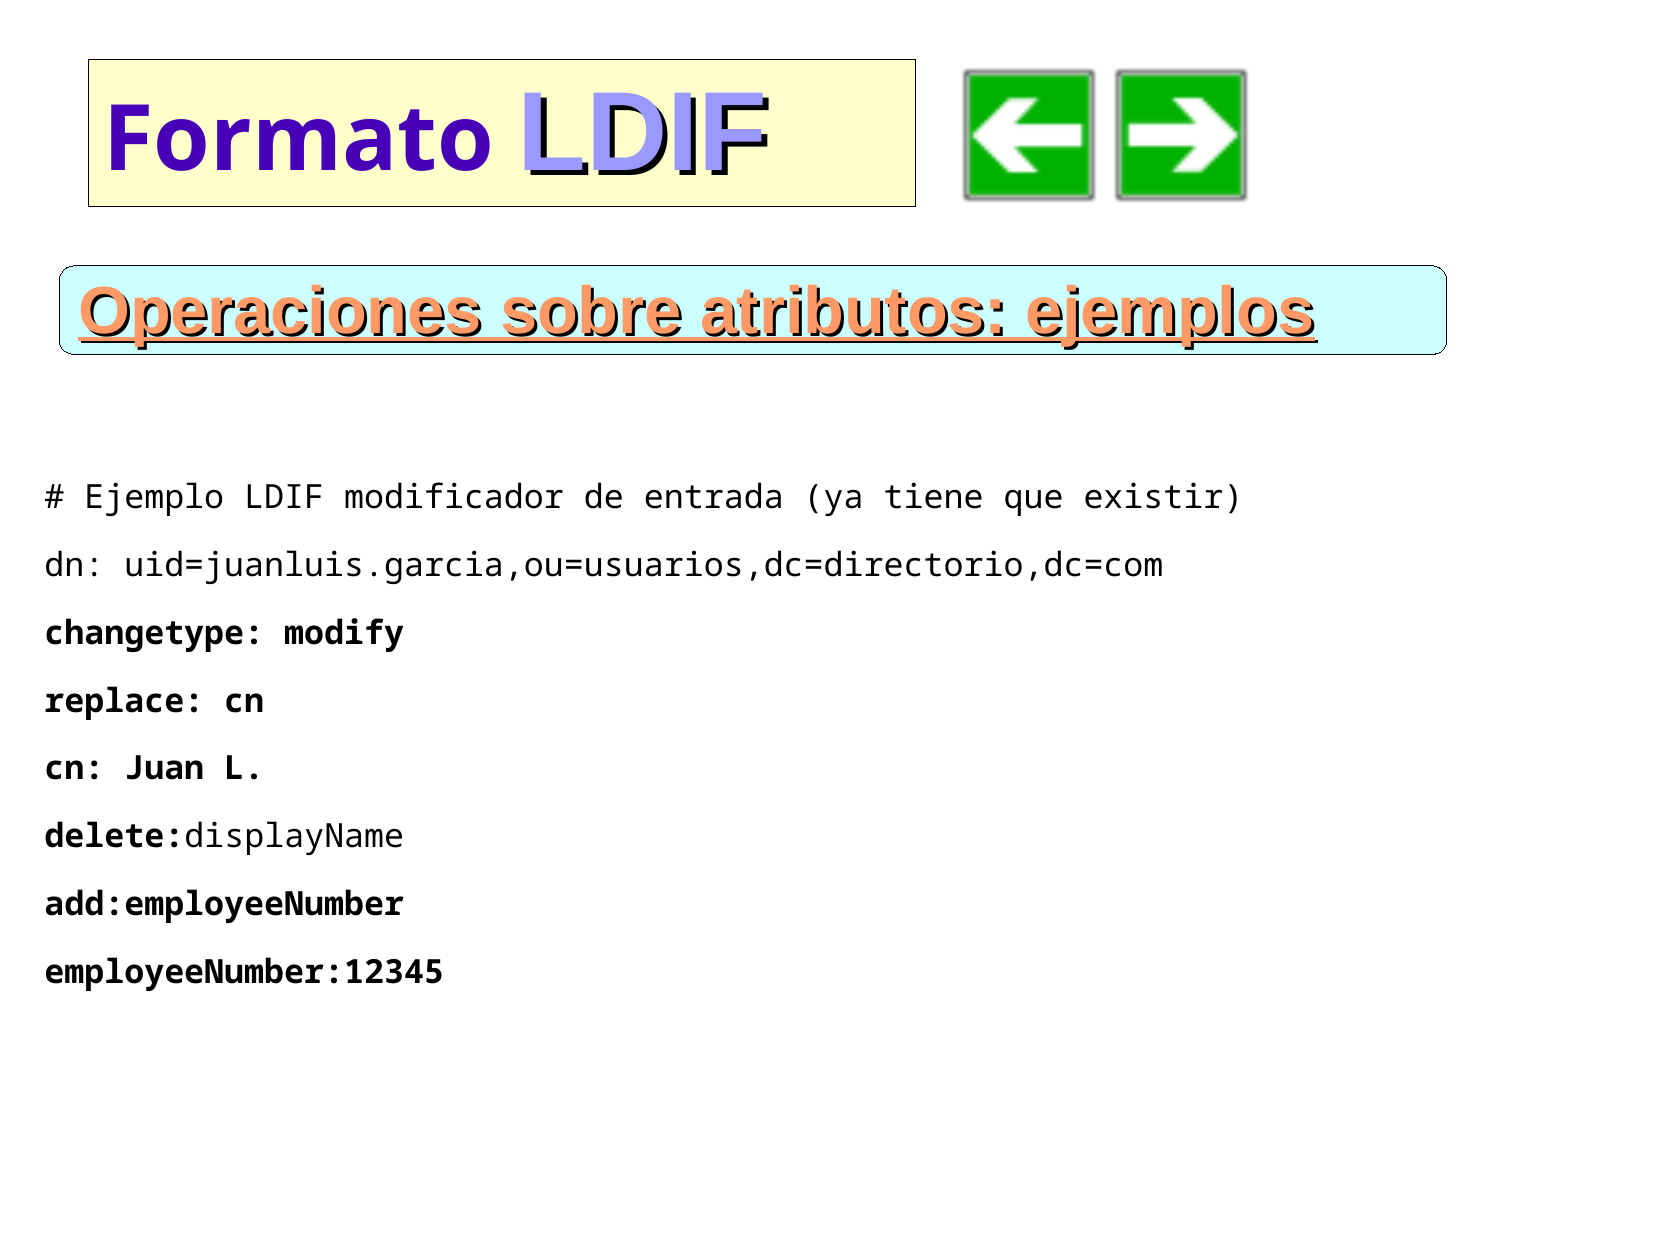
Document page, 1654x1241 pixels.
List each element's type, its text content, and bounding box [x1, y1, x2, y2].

text_box Formato LDIF [88, 59, 916, 207]
text_box # Ejemplo LDIF modificador de entrada (ya tiene que existir) dn: uid=juanluis.garcia,ou=usuarios,dc=directorio,dc=com changetype: modify replace: cn cn: Juan L. delete:displayName add:employeeNumber employeeNumber:12345 [29, 442, 1625, 975]
text_box Operaciones sobre atributos: ejemplos [59, 265, 1447, 355]
picture [1108, 62, 1257, 211]
picture [956, 62, 1105, 211]
